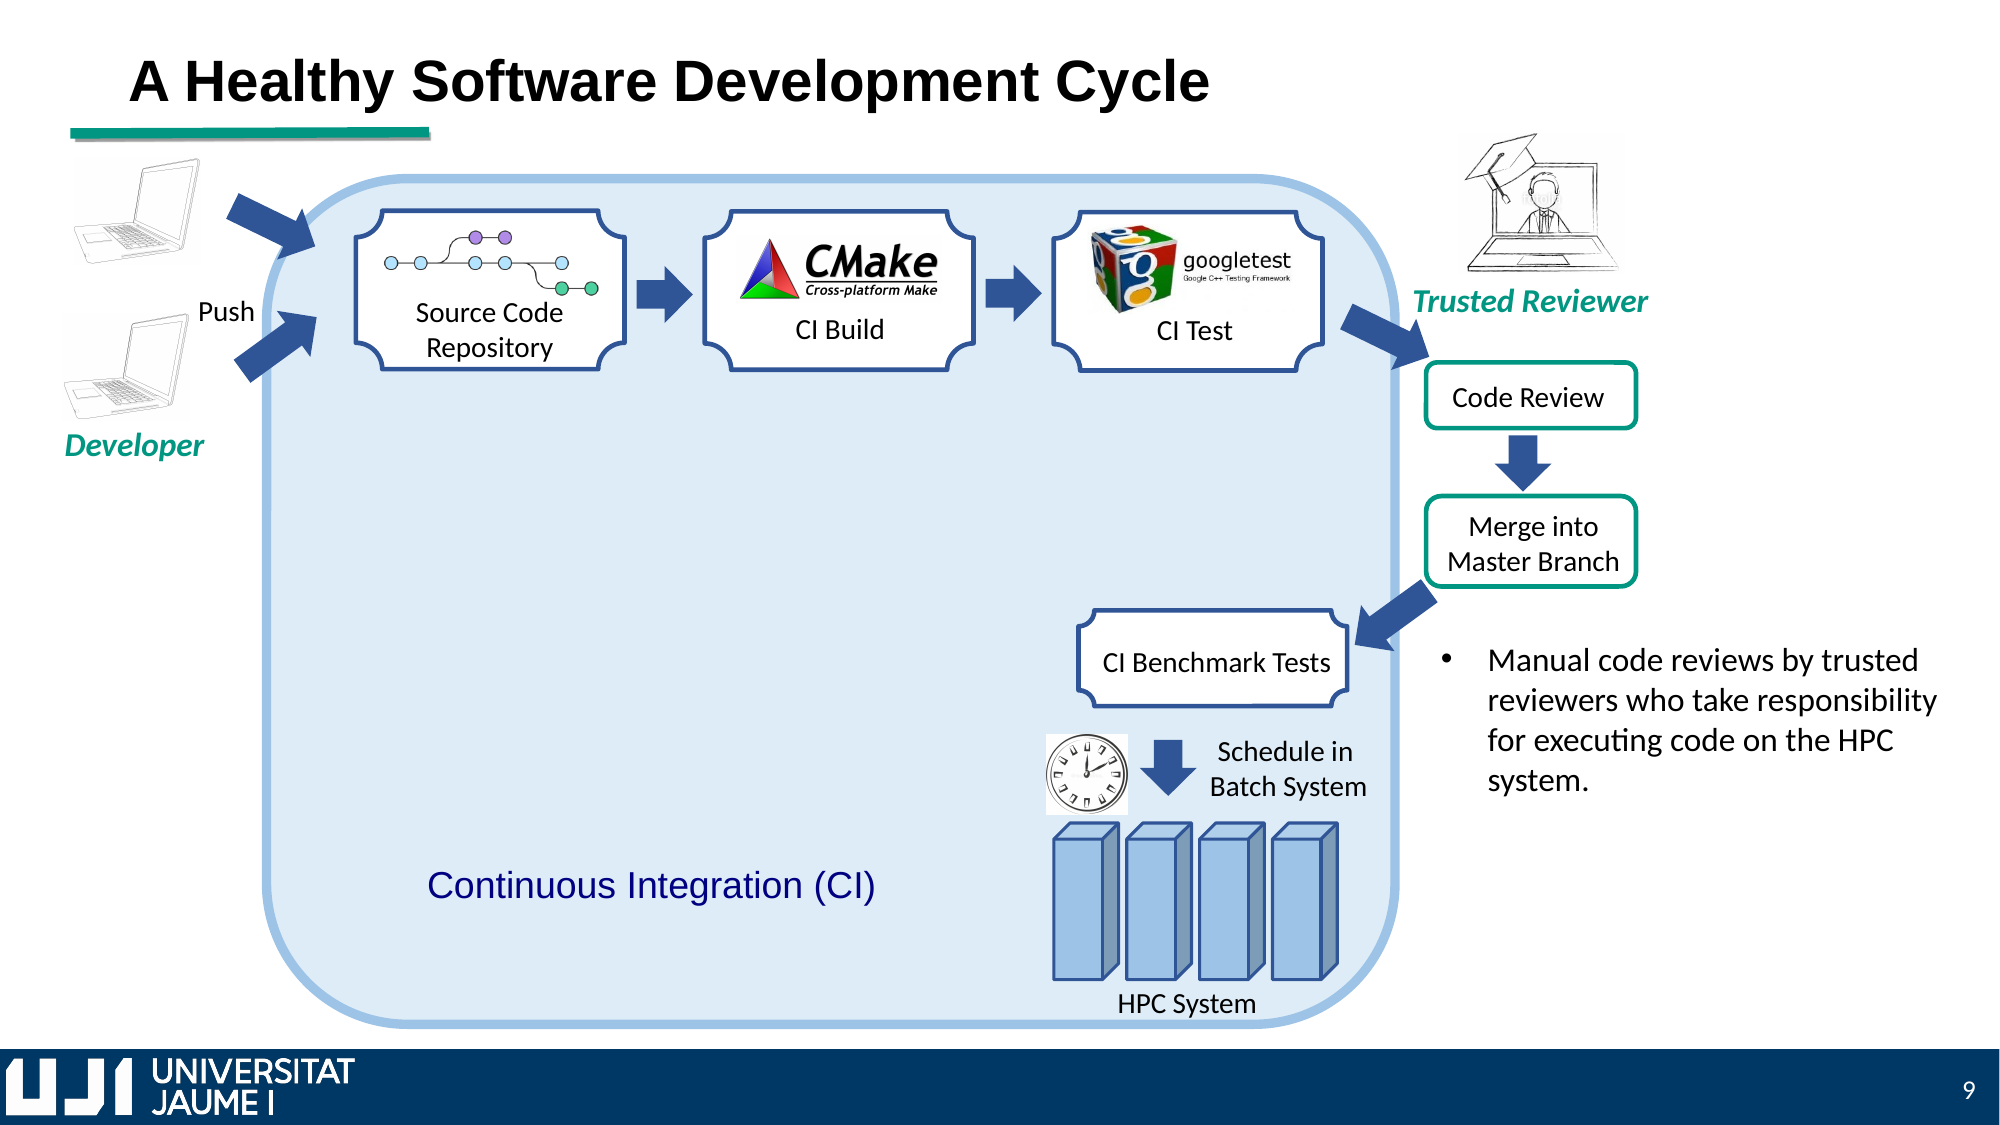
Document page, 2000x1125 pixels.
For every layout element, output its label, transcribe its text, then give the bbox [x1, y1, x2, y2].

text_box Trusted Reviewer [1395, 271, 1666, 328]
text_box Continuous Integration (CI) [377, 853, 926, 924]
picture [383, 227, 600, 299]
text_box CI Test [1141, 314, 1250, 355]
picture [1046, 734, 1128, 815]
text_box Manual code reviews by trusted reviewers who take responsibility for executing code on the HPC system. [1425, 630, 1967, 808]
picture [1087, 224, 1295, 314]
text_box Developer [49, 415, 223, 472]
text_box [1494, 435, 1552, 492]
text_box A Healthy Software Development Cycle [113, 0, 1768, 196]
picture [0, 1049, 2000, 1125]
slide_number <number> [1871, 1057, 1991, 1125]
picture [1458, 133, 1625, 271]
picture [73, 157, 201, 265]
text_box CI Build [780, 303, 902, 354]
text_box Merge into Master Branch [1430, 500, 1633, 584]
picture [62, 313, 190, 421]
text_box [226, 193, 1438, 1025]
text_box Source Code Repository [399, 299, 580, 372]
text_box Code Review [1437, 370, 1622, 421]
text_box HPC System [1102, 977, 1274, 1028]
text_box Push [183, 284, 272, 336]
picture [736, 235, 942, 303]
text_box Schedule in Batch System [1193, 724, 1384, 811]
text_box CI Benchmark Tests [1087, 636, 1350, 687]
